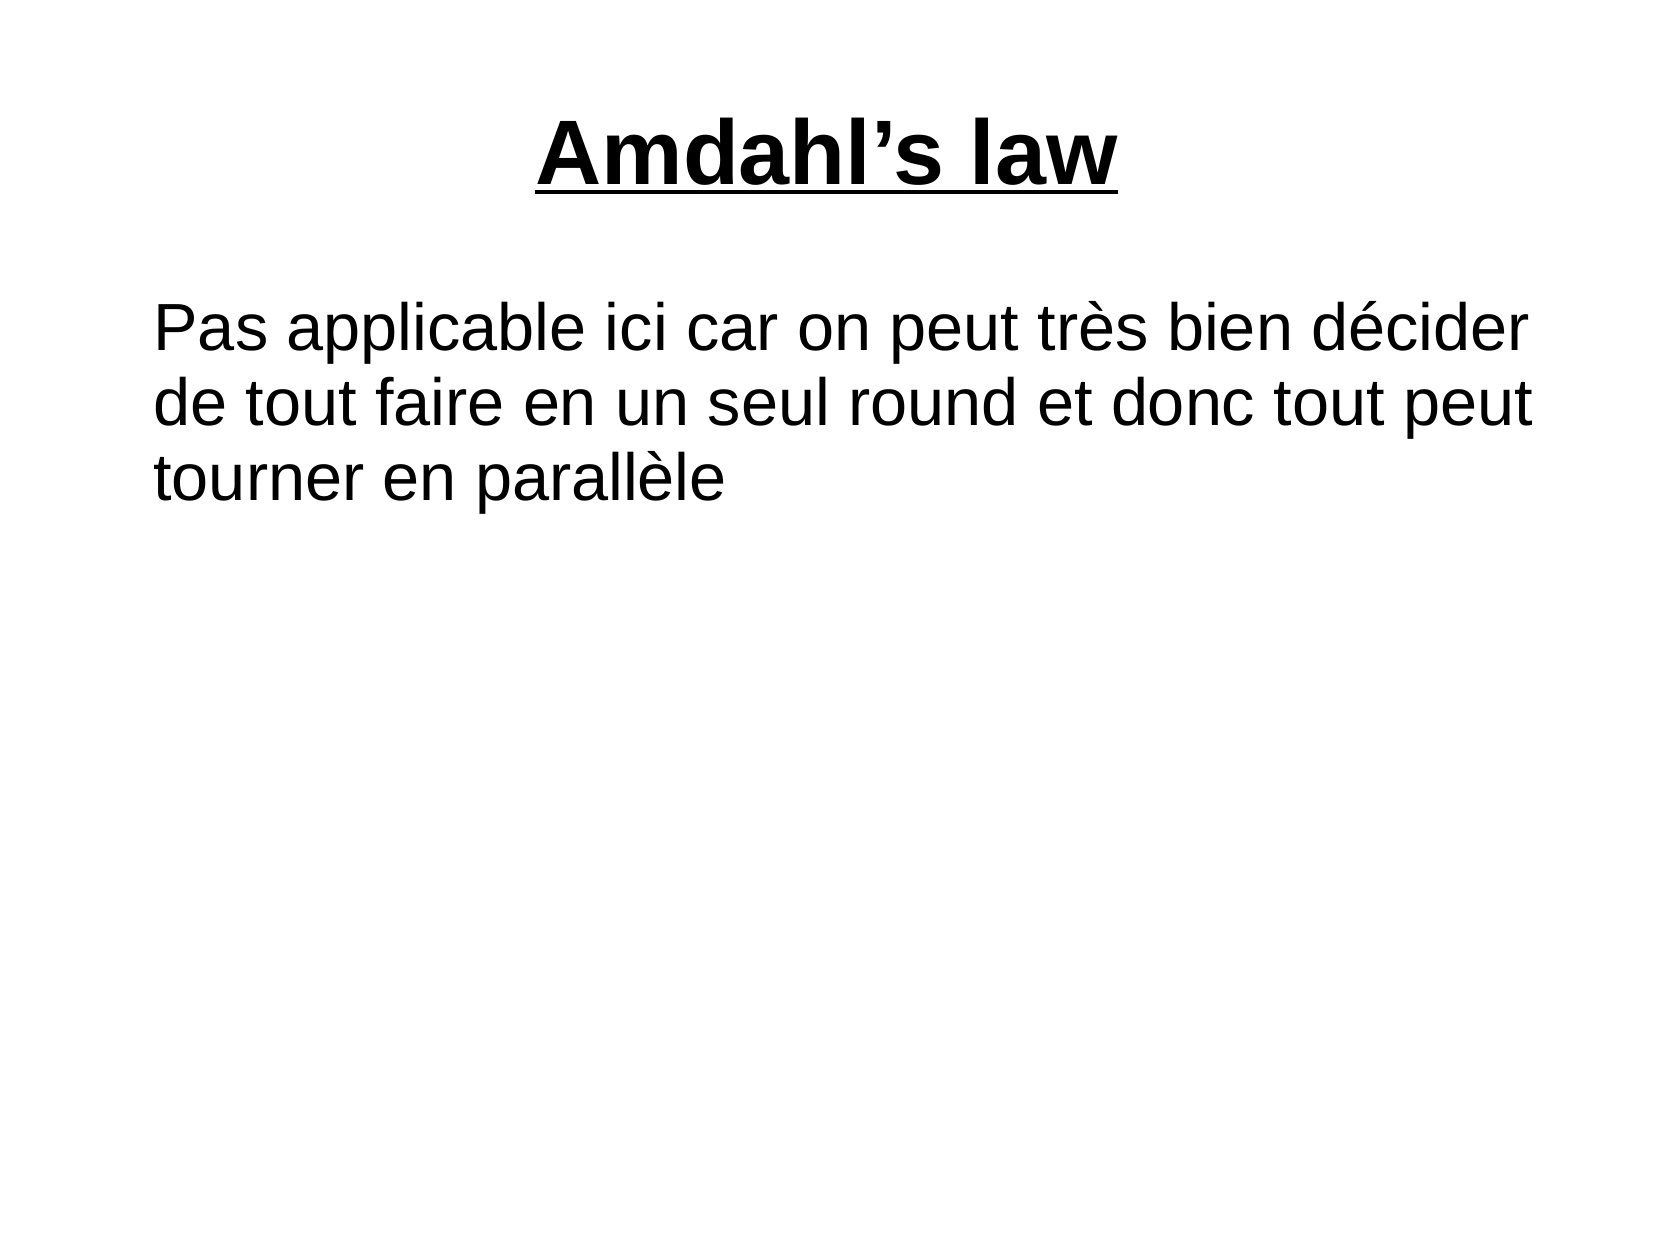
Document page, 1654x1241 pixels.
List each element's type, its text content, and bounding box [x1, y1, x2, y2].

title Amdahl’s law [82, 49, 1571, 257]
list Pas applicable ici car on peut très bien décider de tout faire en un seul round et donc tout peut tourner en parallèle [82, 290, 1571, 1141]
